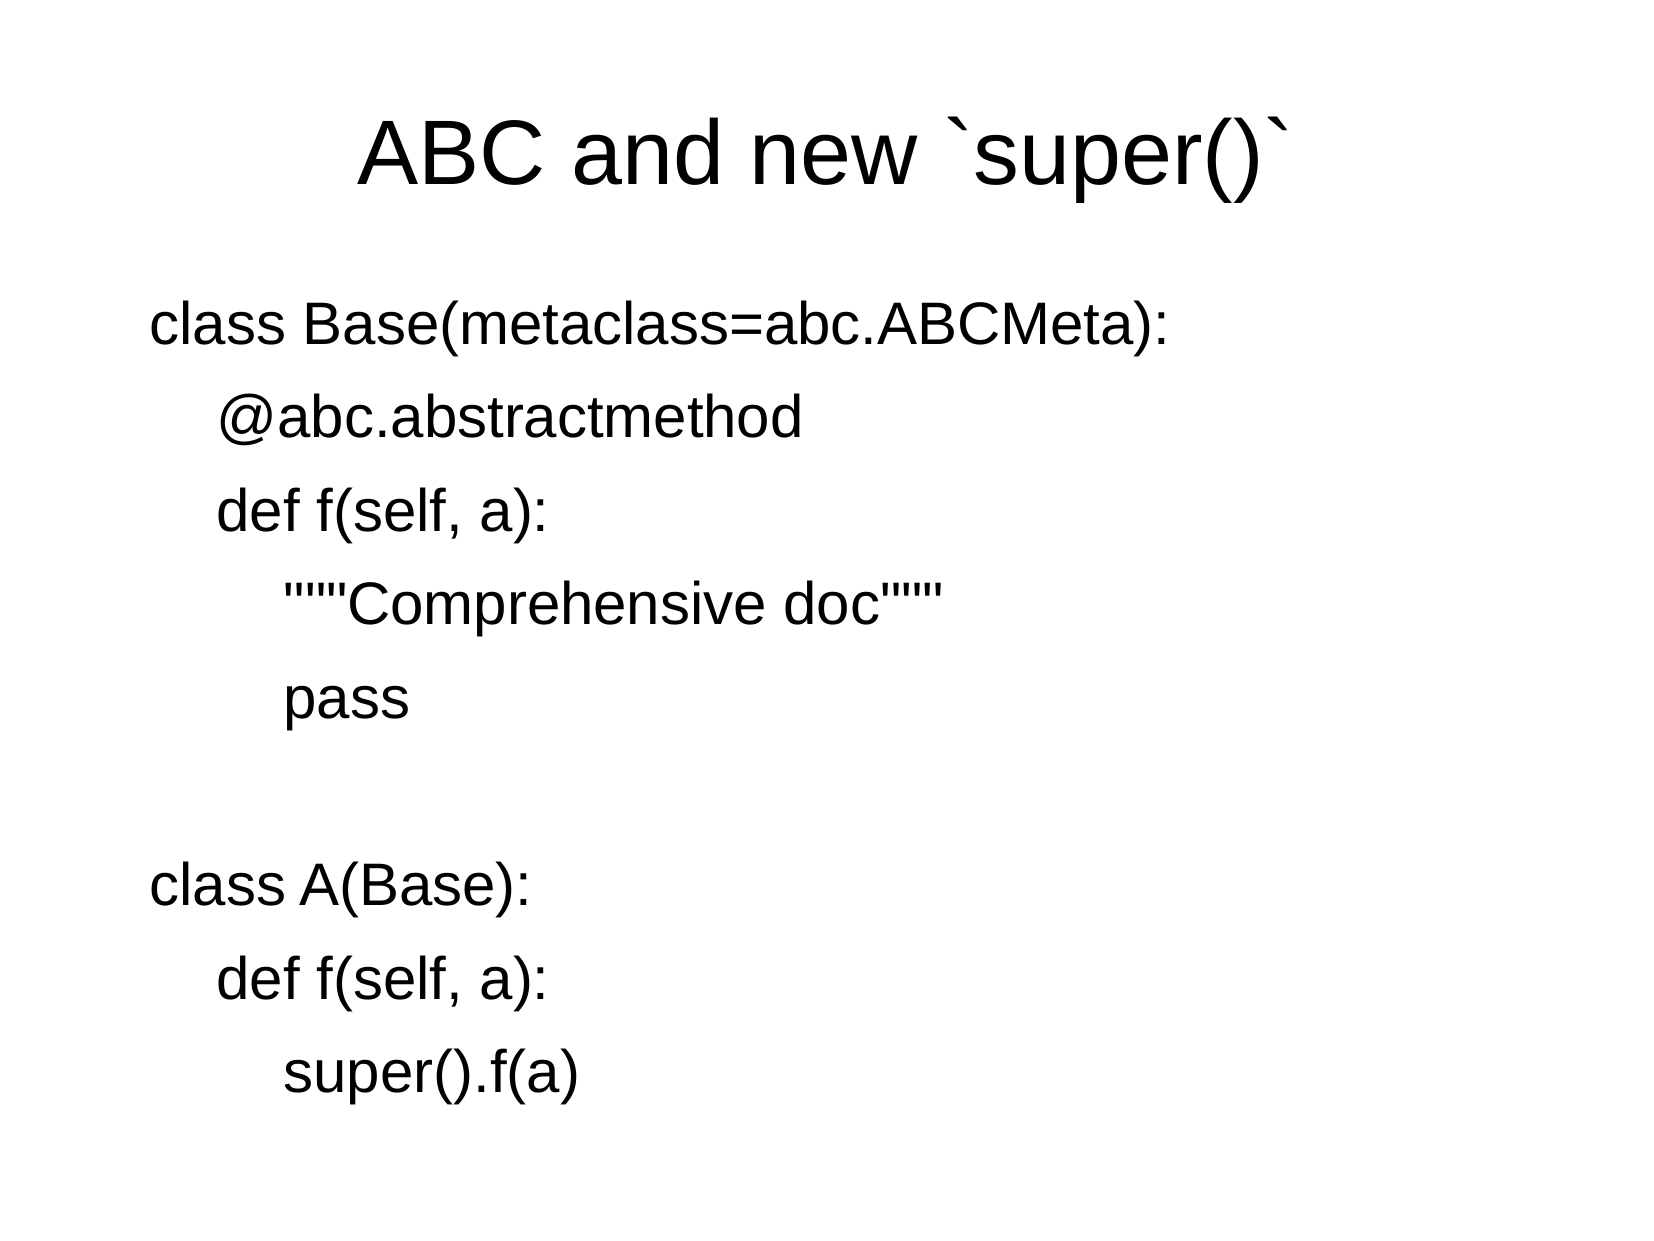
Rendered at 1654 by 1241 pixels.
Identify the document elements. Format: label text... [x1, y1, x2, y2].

title ABC and new `super()` [82, 49, 1571, 257]
list class Base(metaclass=abc.ABCMeta): @abc.abstractmethod def f(self, a): """Comprehensive doc""" pass class A(Base): def f(self, a): super().f(a) [82, 290, 1571, 1109]
